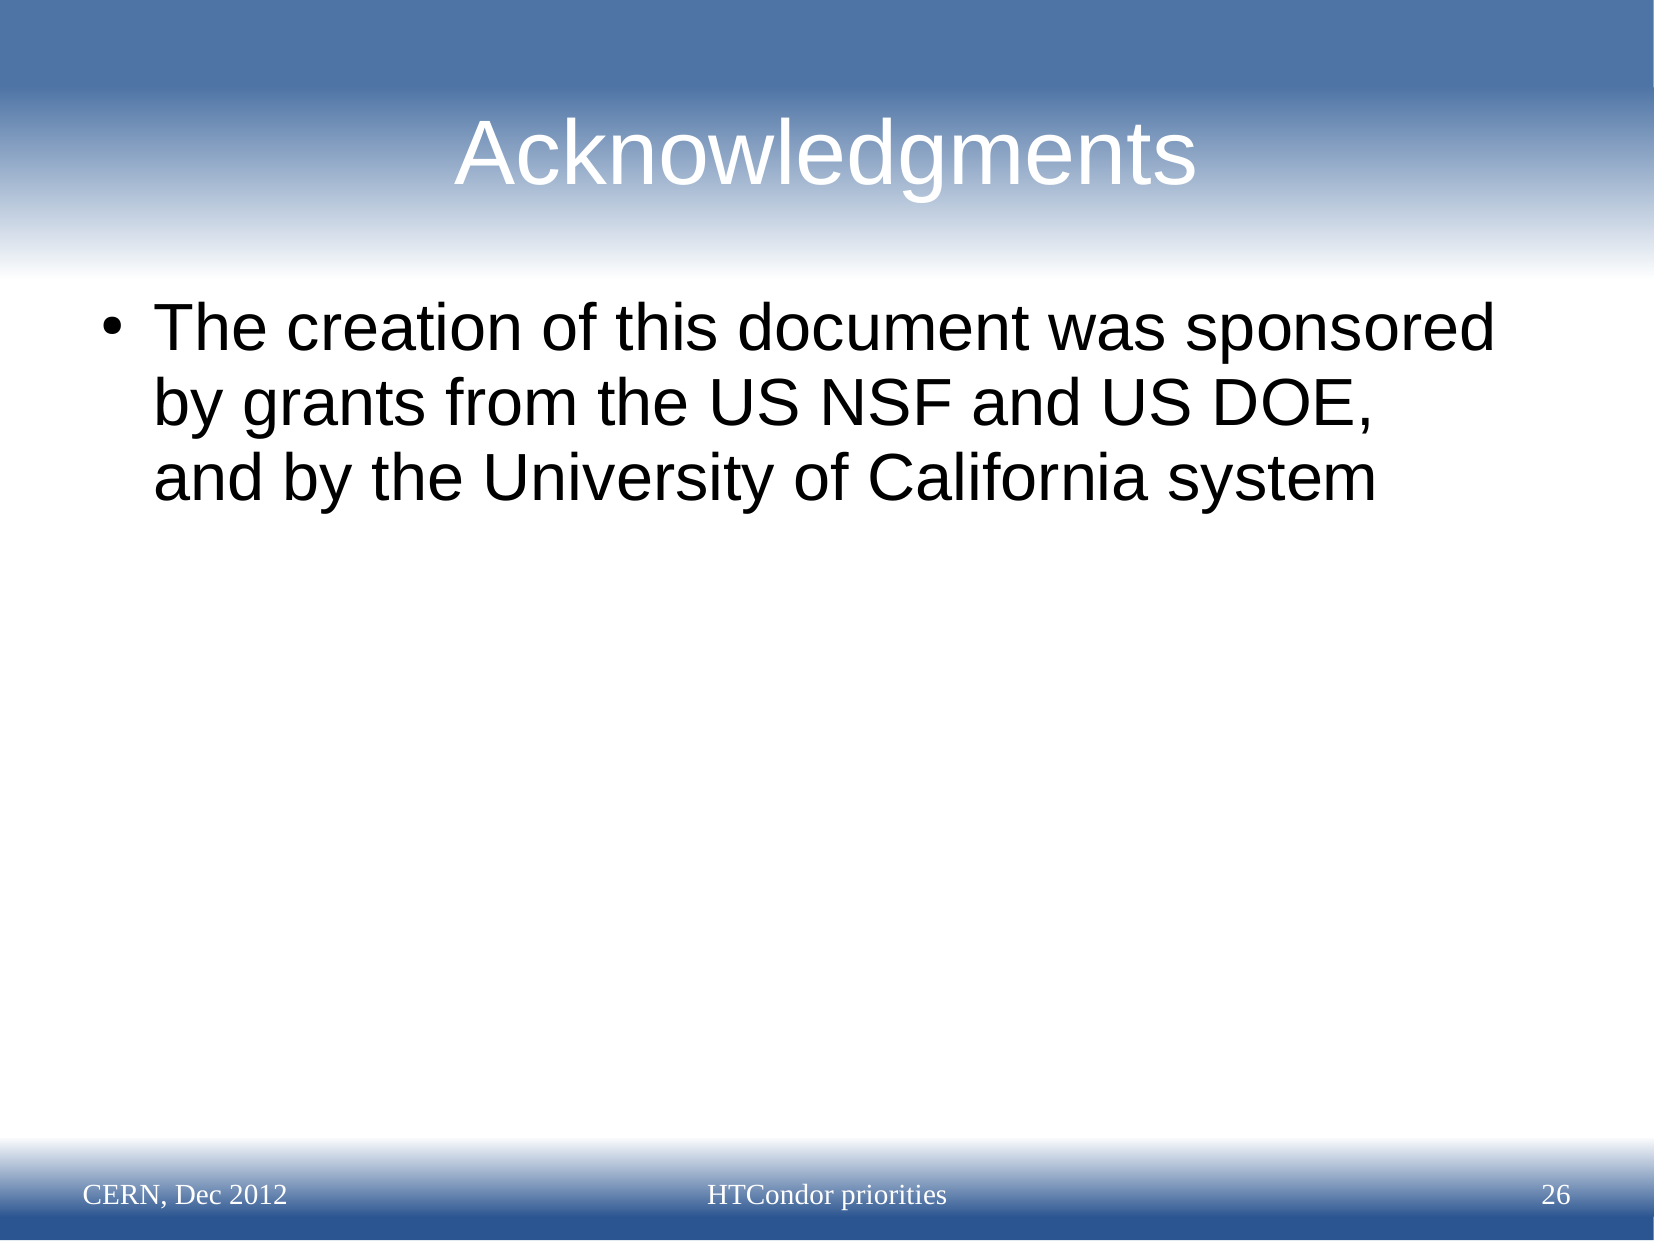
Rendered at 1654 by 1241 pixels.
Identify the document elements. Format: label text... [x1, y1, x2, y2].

list The creation of this document was sponsored by grants from the US NSF and US DOE, and by the University of California system [82, 290, 1571, 1109]
title Acknowledgments [82, 56, 1571, 250]
